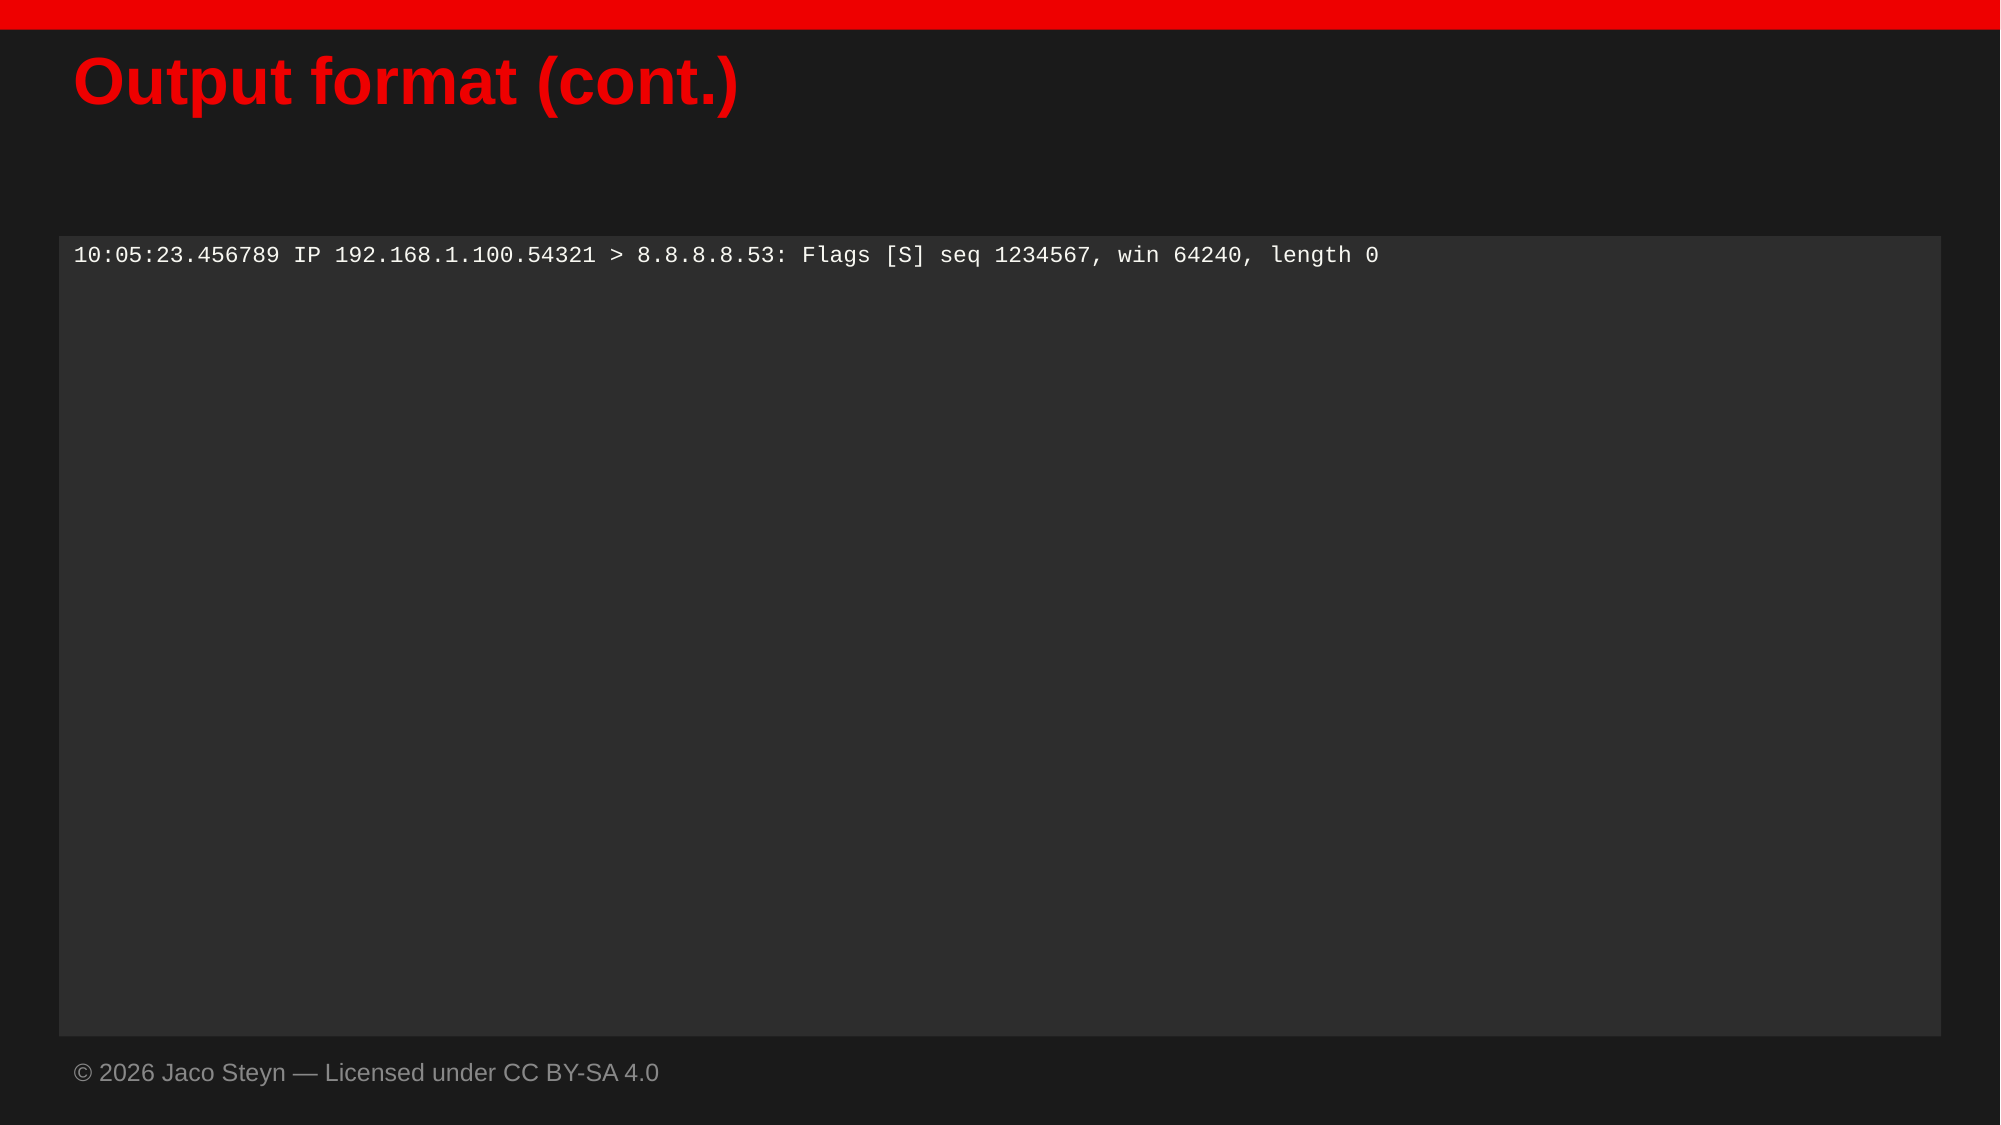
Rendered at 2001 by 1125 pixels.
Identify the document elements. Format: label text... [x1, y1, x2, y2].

text_box © 2026 Jaco Steyn — Licensed under CC BY-SA 4.0 [59, 1051, 1942, 1093]
text_box 10:05:23.456789 IP 192.168.1.100.54321 > 8.8.8.8.53: Flags [S] seq 1234567, win 64240, length 0 [59, 236, 1942, 1037]
text_box [0, 0, 2001, 30]
text_box Output format (cont.) [59, 36, 1942, 208]
